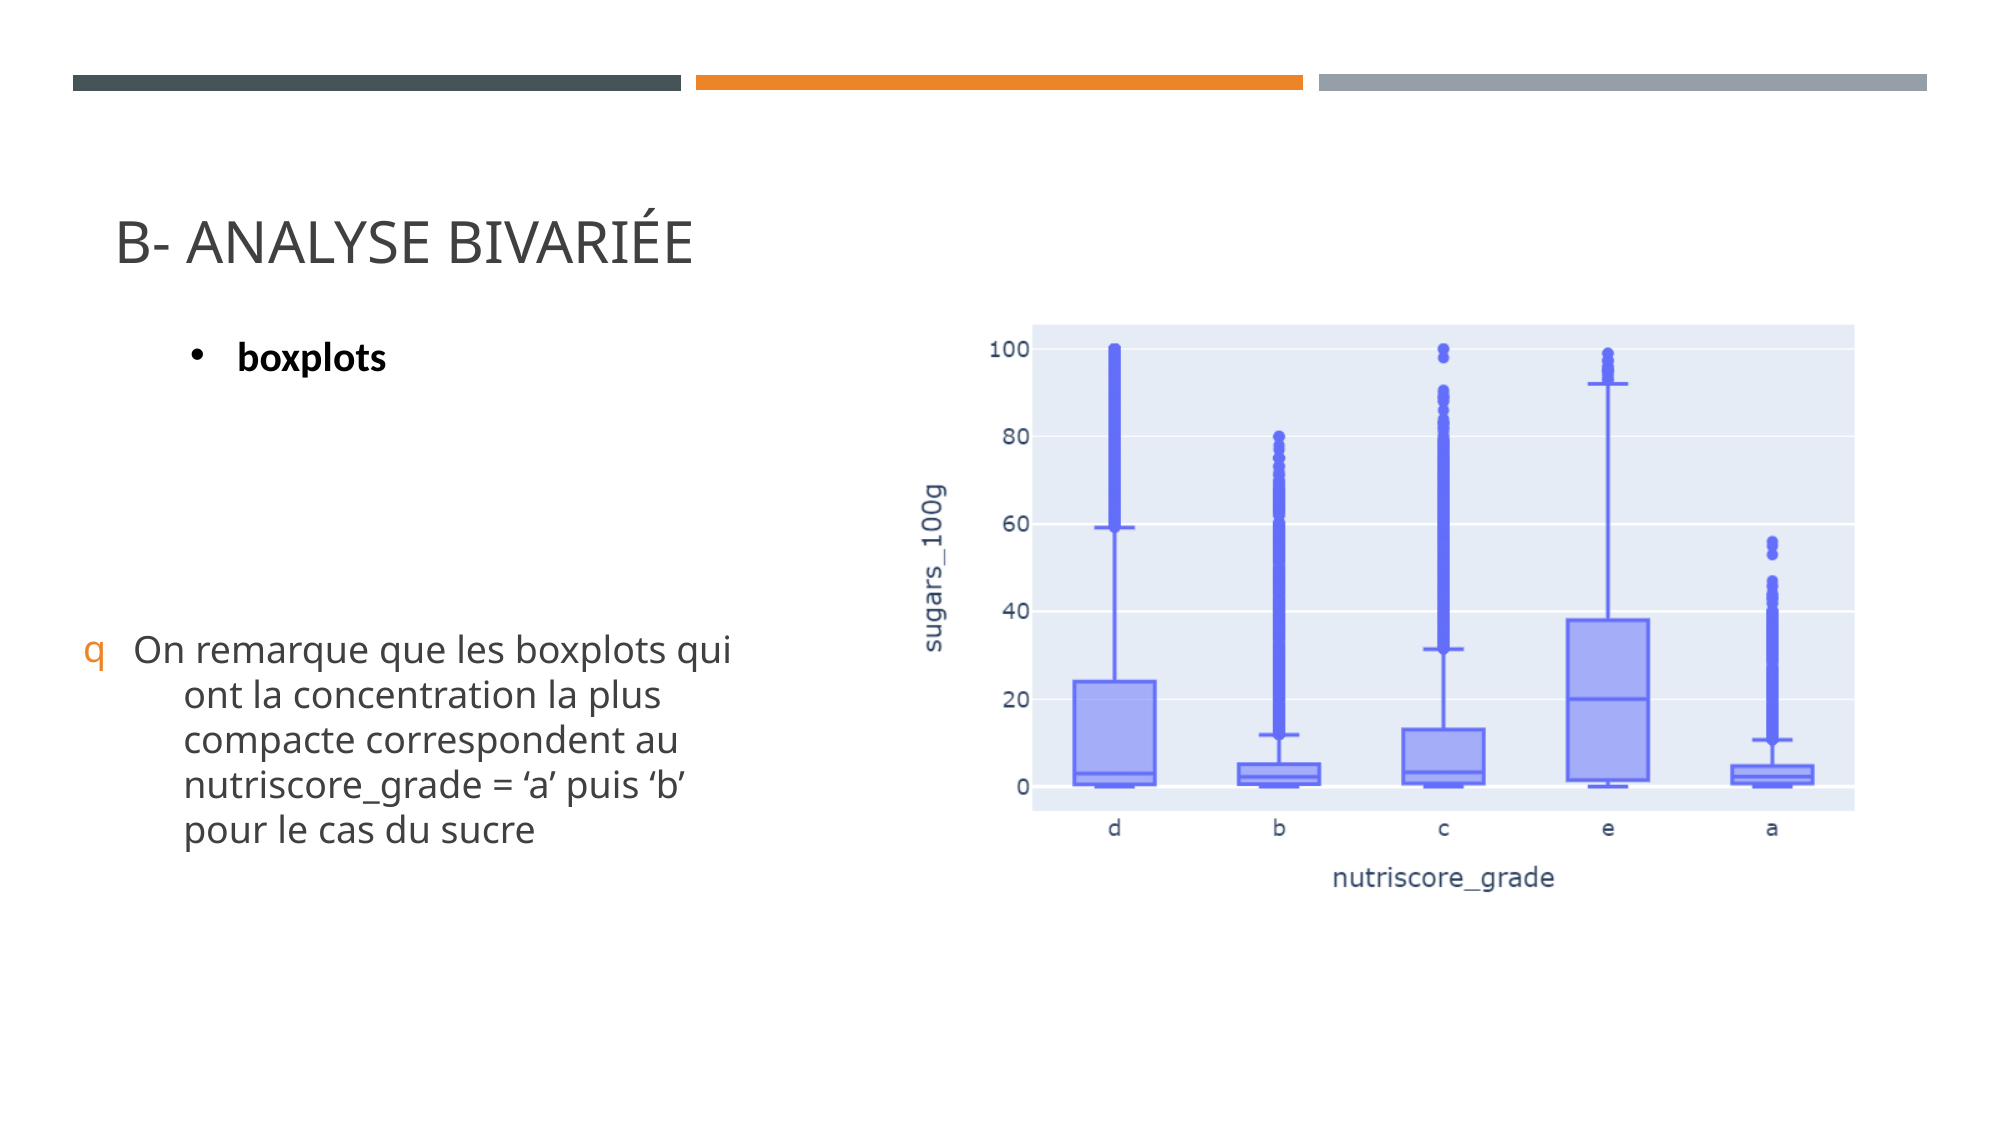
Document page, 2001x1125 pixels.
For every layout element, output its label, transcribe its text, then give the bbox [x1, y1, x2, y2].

list On remarque que les boxplots qui ont la concentration la plus compacte correspondent au nutriscore_grade = ‘a’ puis ‘b’ pour le cas du sucre [68, 524, 764, 1010]
picture [817, 241, 1932, 937]
text_box boxplots [175, 321, 675, 388]
title B- Analyse BIVARIée [100, 115, 908, 283]
